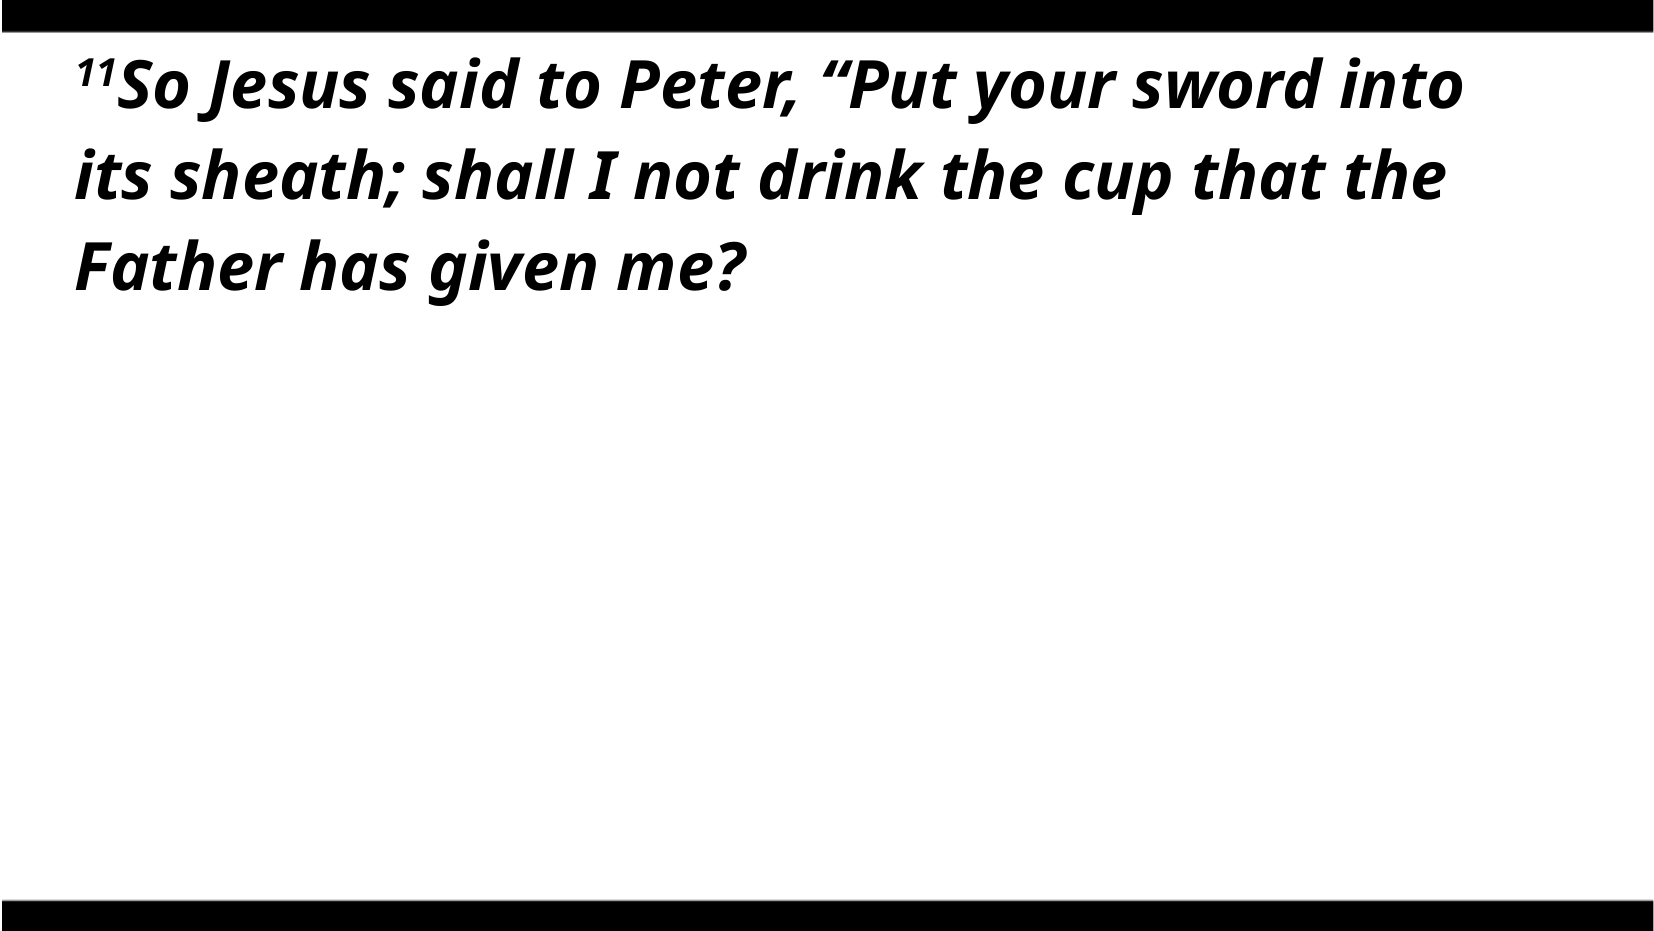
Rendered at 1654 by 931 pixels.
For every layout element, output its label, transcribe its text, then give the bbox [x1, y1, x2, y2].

text_box 11So Jesus said to Peter, “Put your sword into its sheath; shall I not drink the cup that the Father has given me? [60, 30, 1561, 312]
picture [2, 0, 1654, 931]
